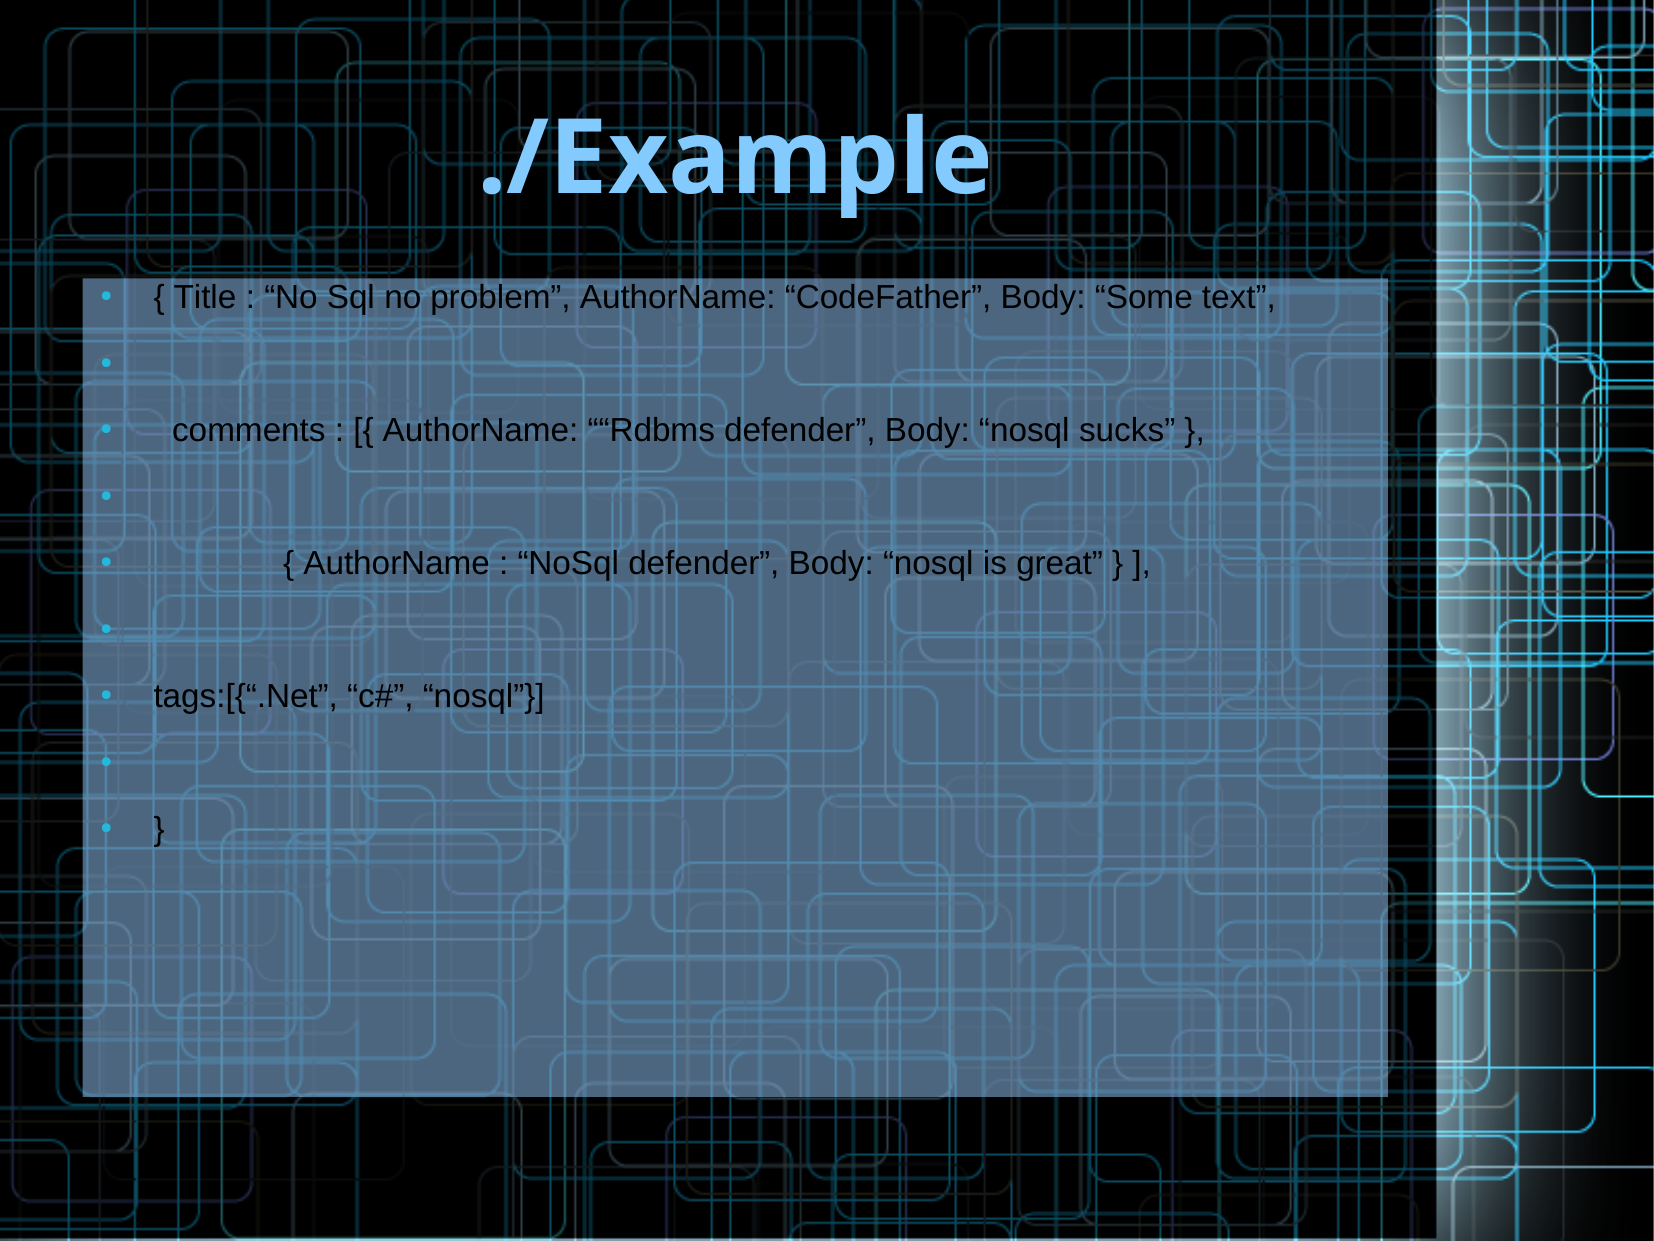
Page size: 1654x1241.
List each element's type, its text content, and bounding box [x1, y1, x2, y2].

list { Title : “No Sql no problem”, AuthorName: “CodeFather”, Body: “Some text”, comments : [{ AuthorName: ““Rdbms defender”, Body: “nosql sucks” }, { AuthorName : “NoSql defender”, Body: “nosql is great” } ], tags:[{“.Net”, “c#”, “nosql”}] } [82, 278, 1388, 1097]
picture [0, 0, 1654, 1241]
title ./Example [82, 49, 1388, 257]
